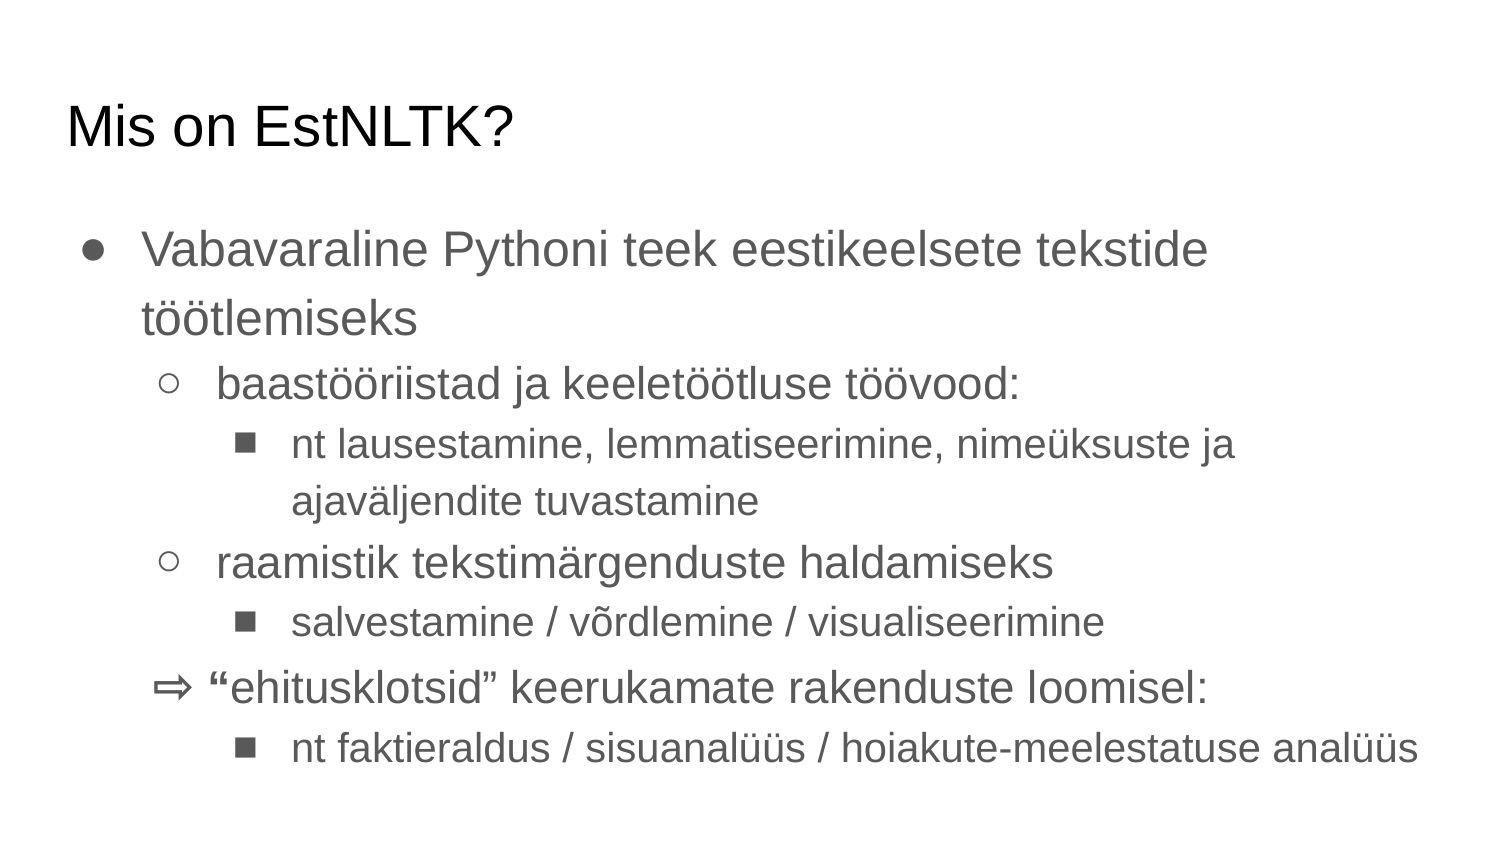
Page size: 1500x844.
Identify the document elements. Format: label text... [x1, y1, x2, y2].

list Vabavaraline Pythoni teek eestikeelsete tekstide töötlemiseks baastööriistad ja keeletöötluse töövood: nt lausestamine, lemmatiseerimine, nimeüksuste ja ajaväljendite tuvastamine raamistik tekstimärgenduste haldamiseks salvestamine / võrdlemine / visualiseerimine ⇨ “ehitusklotsid” keerukamate rakenduste loomisel: nt faktieraldus / sisuanalüüs / hoiakute-meelestatuse analüüs [51, 186, 1449, 793]
title Mis on EstNLTK? [51, 72, 1449, 167]
